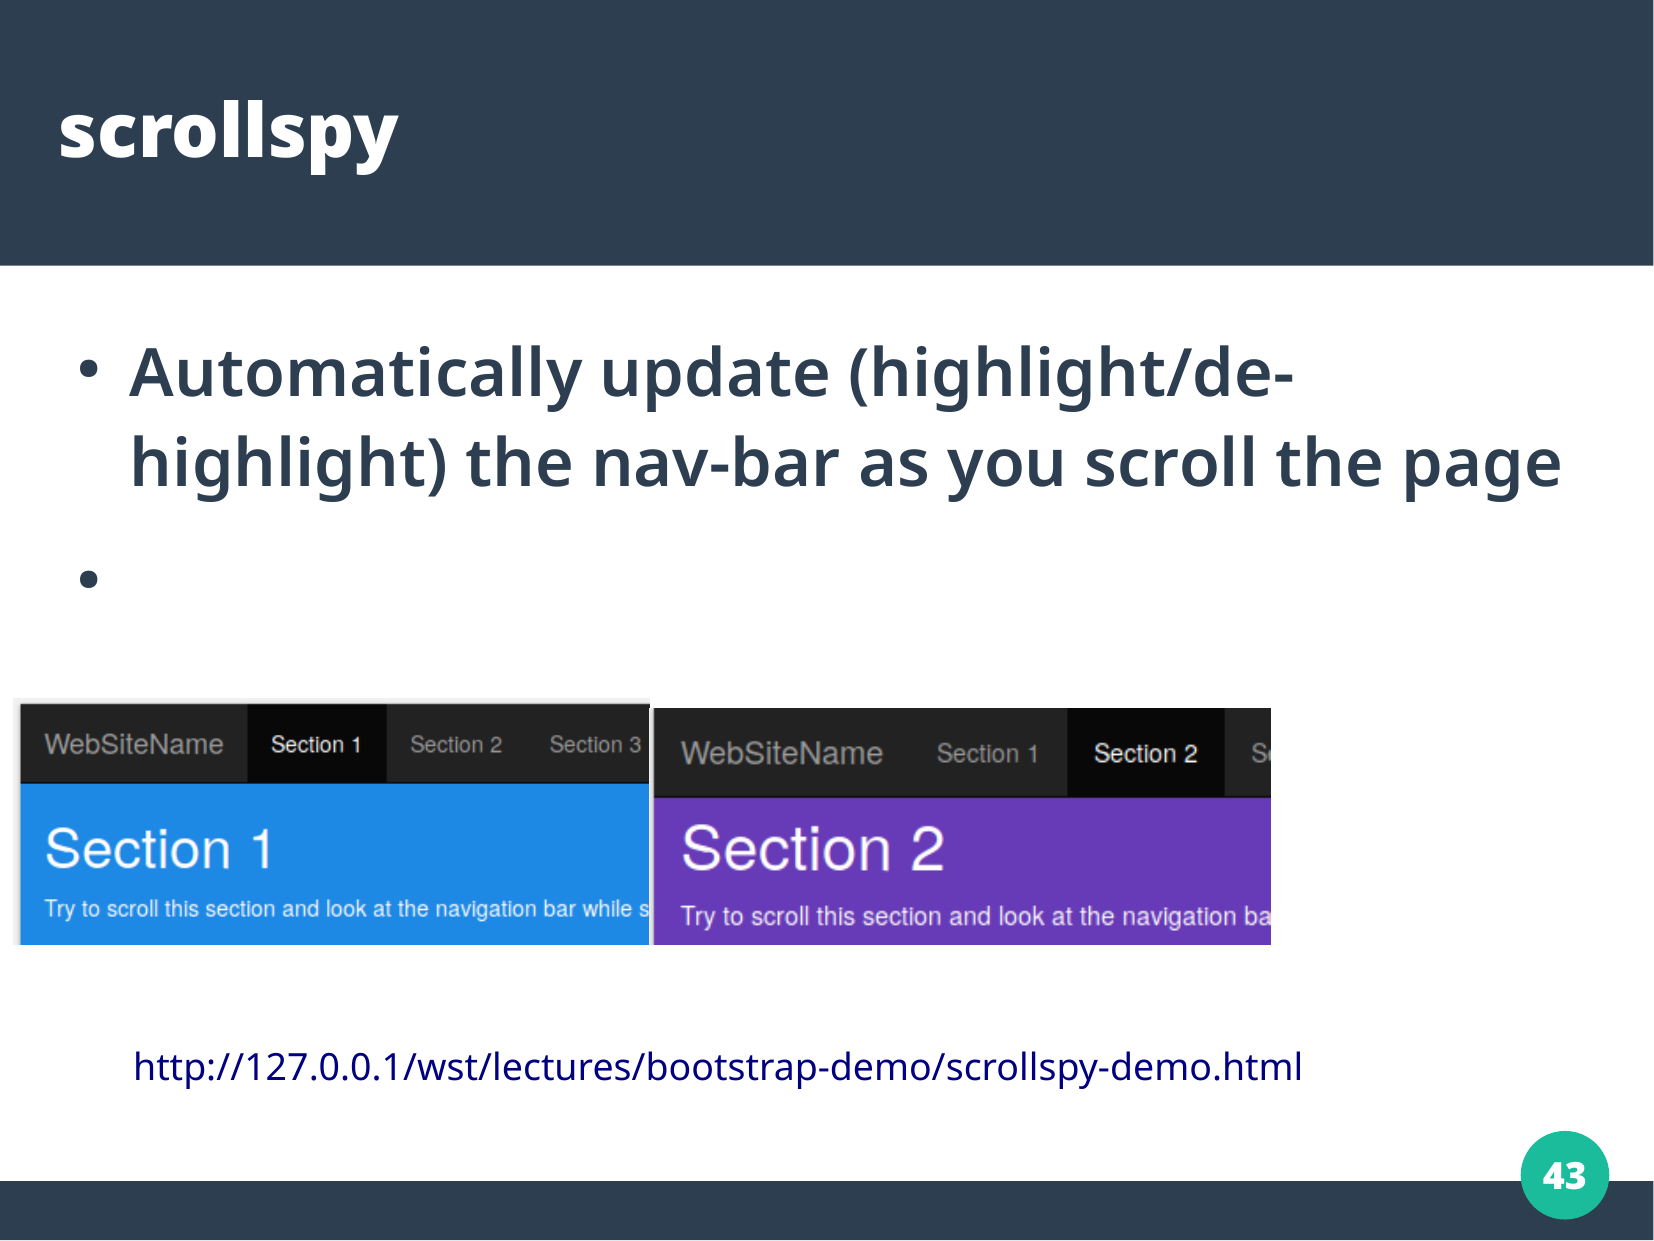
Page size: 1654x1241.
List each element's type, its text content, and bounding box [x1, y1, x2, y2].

list Automatically update (highlight/de-highlight) the nav-bar as you scroll the page [59, 324, 1595, 1152]
title scrollspy [59, 49, 1595, 207]
text_box http://127.0.0.1/wst/lectures/bootstrap-demo/scrollspy-demo.html [118, 1033, 1388, 1092]
picture [13, 698, 1271, 945]
